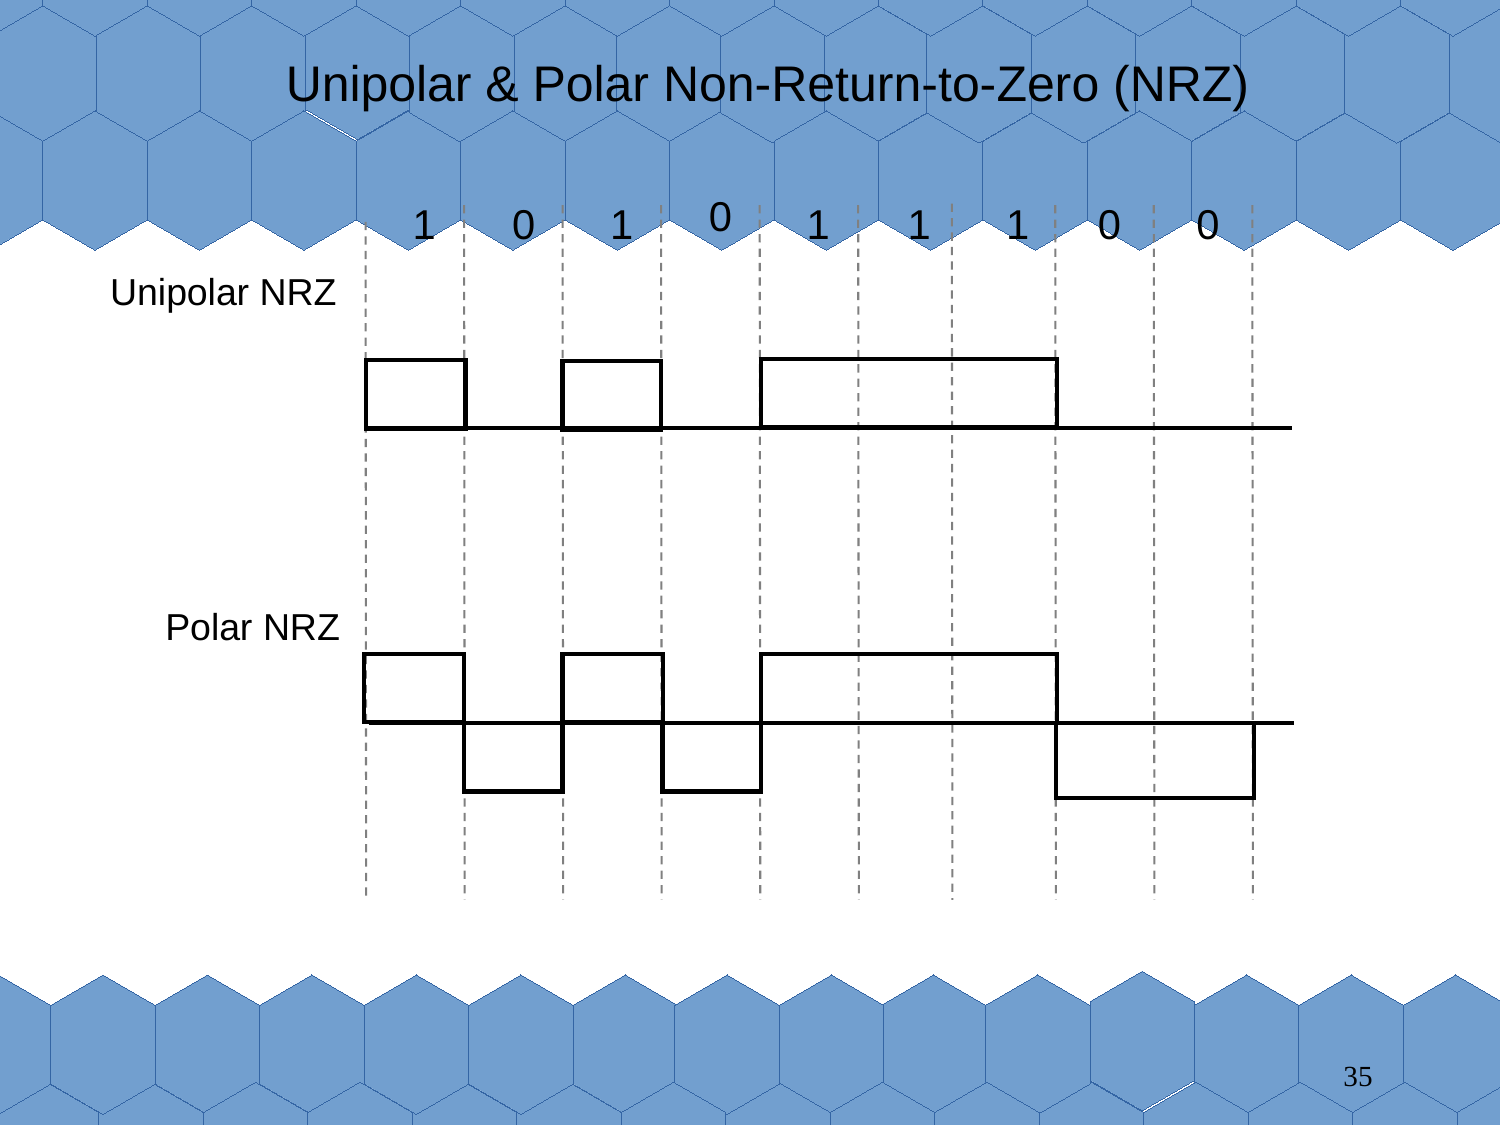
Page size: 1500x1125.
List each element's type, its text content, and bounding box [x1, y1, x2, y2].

list [112, 162, 1388, 1025]
title Unipolar & Polar Non-Return-to-Zero (NRZ) [112, 0, 1388, 162]
text_box <number> [1074, 1050, 1388, 1125]
text_box Unipolar NRZ [95, 260, 352, 322]
